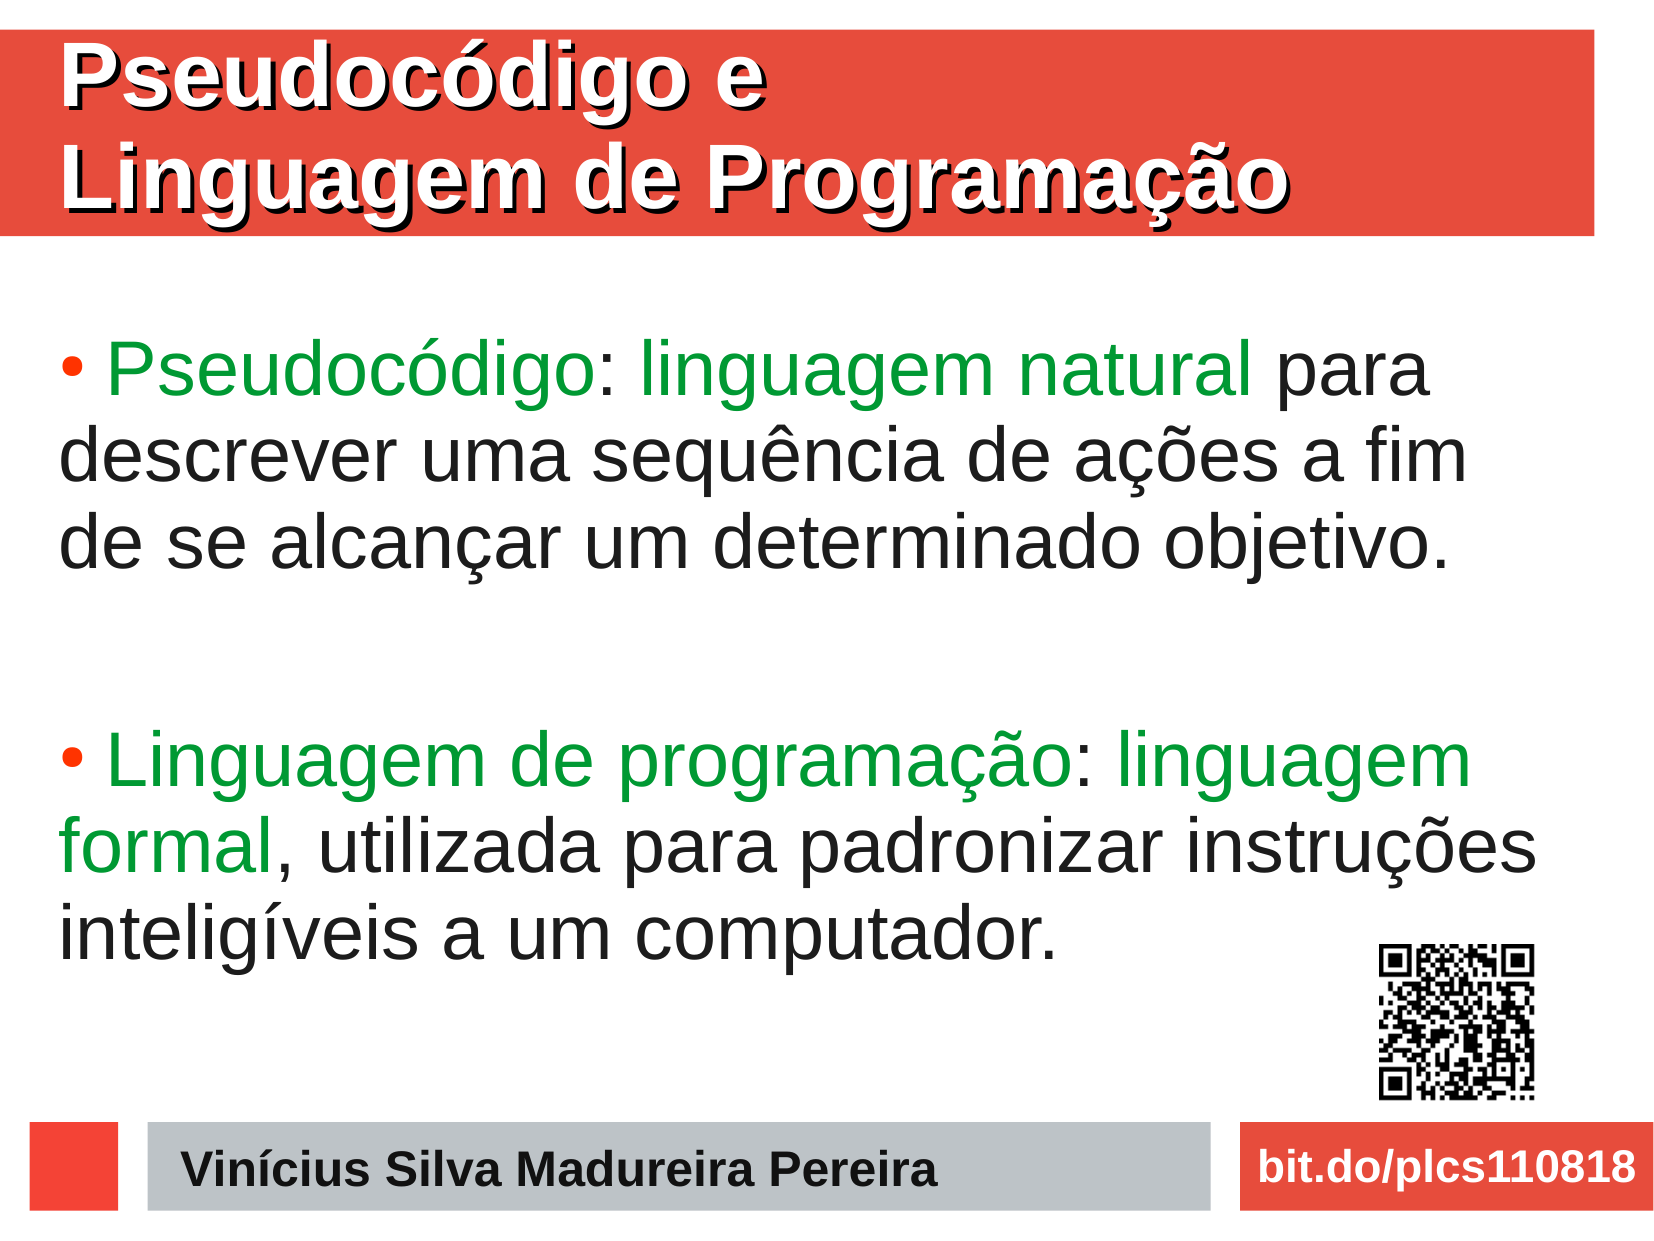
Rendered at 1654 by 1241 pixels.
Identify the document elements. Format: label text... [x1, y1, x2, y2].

picture [1379, 944, 1536, 1102]
text_box Vinícius Silva Madureira Pereira [165, 1133, 1170, 1205]
list Pseudocódigo: linguagem natural para descrever uma sequência de ações a fim de se alcançar um determinado objetivo. Linguagem de programação: linguagem formal, utilizada para padronizar instruções inteligíveis a um computador. [59, 324, 1565, 1093]
title Pseudocódigo e Linguagem de Programação [59, 23, 1595, 172]
text_box bit.do/plcs110818 [1228, 1133, 1654, 1205]
